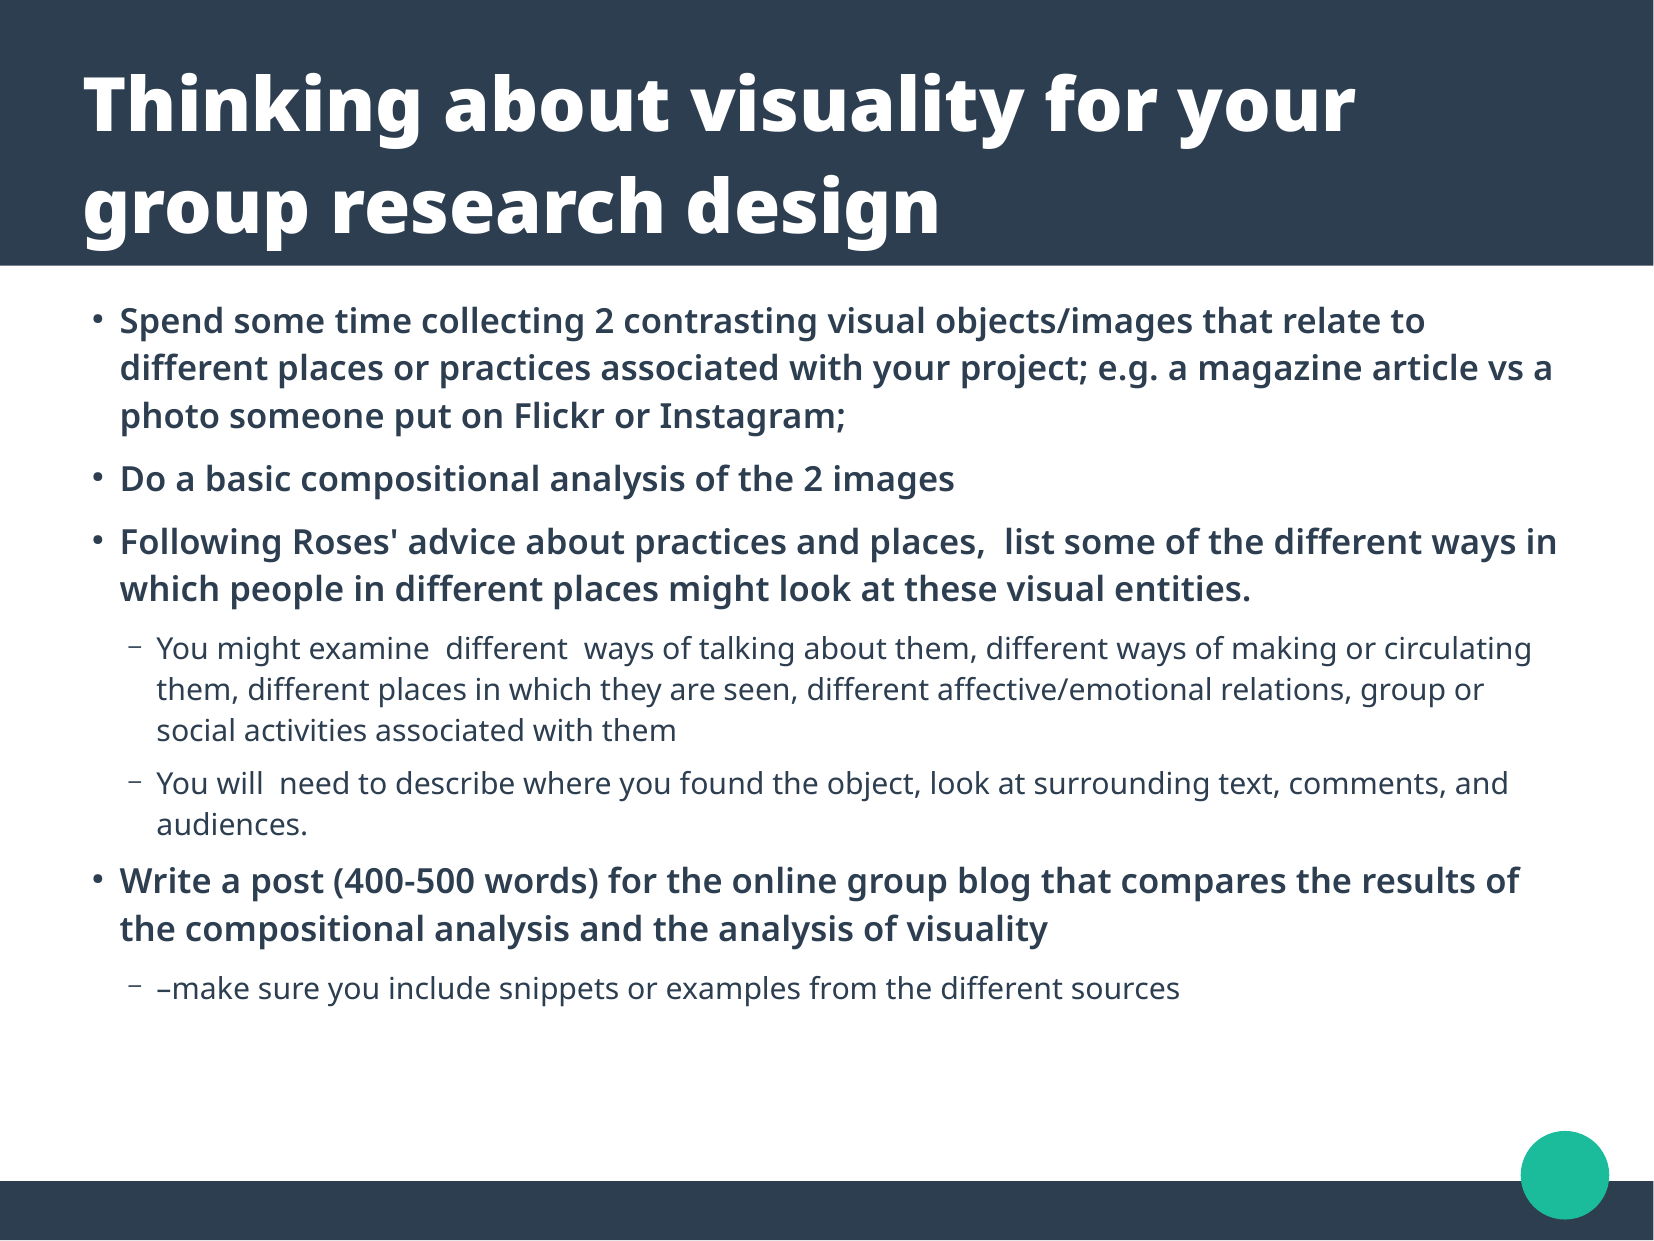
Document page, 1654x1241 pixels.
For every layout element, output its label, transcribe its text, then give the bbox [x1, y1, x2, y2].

list Spend some time collecting 2 contrasting visual objects/images that relate to different places or practices associated with your project; e.g. a magazine article vs a photo someone put on Flickr or Instagram; Do a basic compositional analysis of the 2 images Following Roses' advice about practices and places, list some of the different ways in which people in different places might look at these visual entities. You might examine different ways of talking about them, different ways of making or circulating them, different places in which they are seen, different affective/emotional relations, group or social activities associated with them You will need to describe where you found the object, look at surrounding text, comments, and audiences. Write a post (400-500 words) for the online group blog that compares the results of the compositional analysis and the analysis of visuality –make sure you include snippets or examples from the different sources [82, 296, 1571, 1016]
title Thinking about visuality for your group research design [82, 0, 1571, 296]
